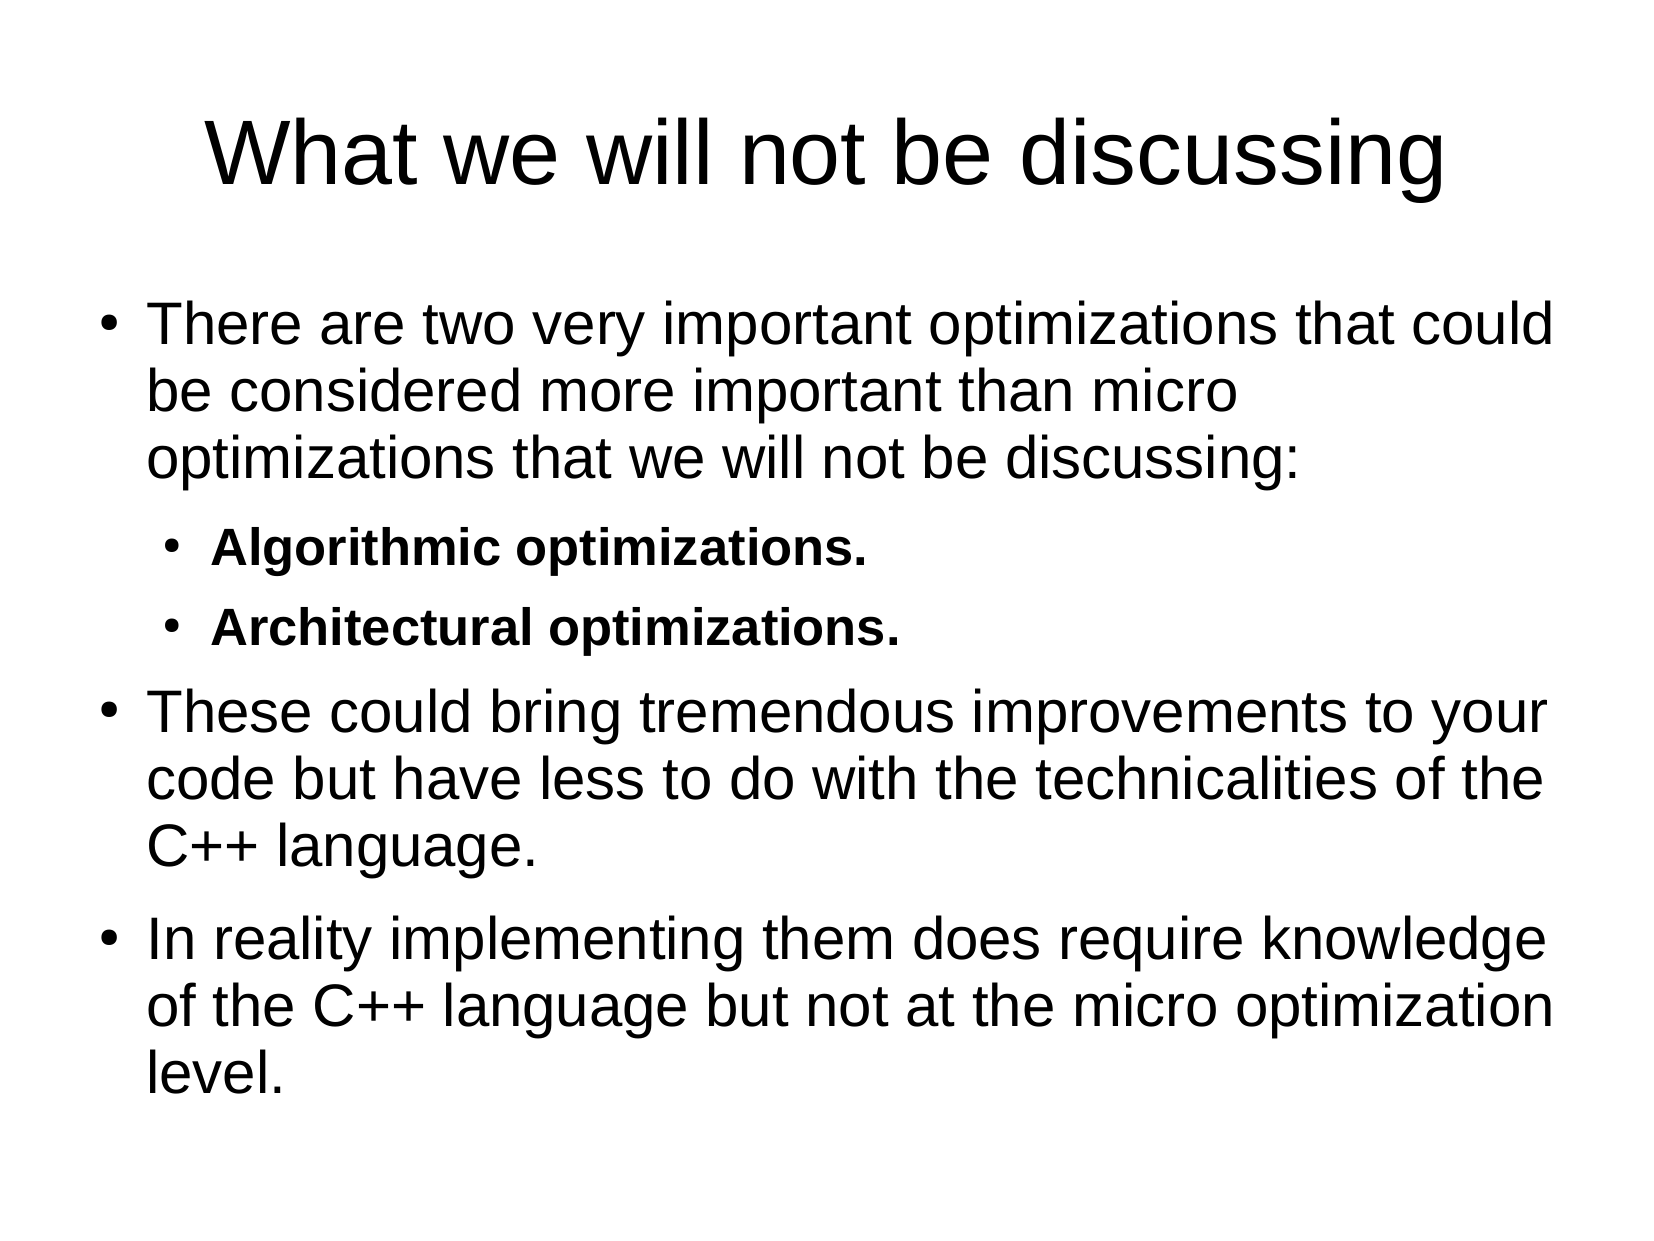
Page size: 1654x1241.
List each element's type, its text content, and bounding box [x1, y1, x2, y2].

list There are two very important optimizations that could be considered more important than micro optimizations that we will not be discussing: Algorithmic optimizations. Architectural optimizations. These could bring tremendous improvements to your code but have less to do with the technicalities of the C++ language. In reality implementing them does require knowledge of the C++ language but not at the micro optimization level. [82, 290, 1571, 1109]
title What we will not be discussing [82, 49, 1571, 257]
